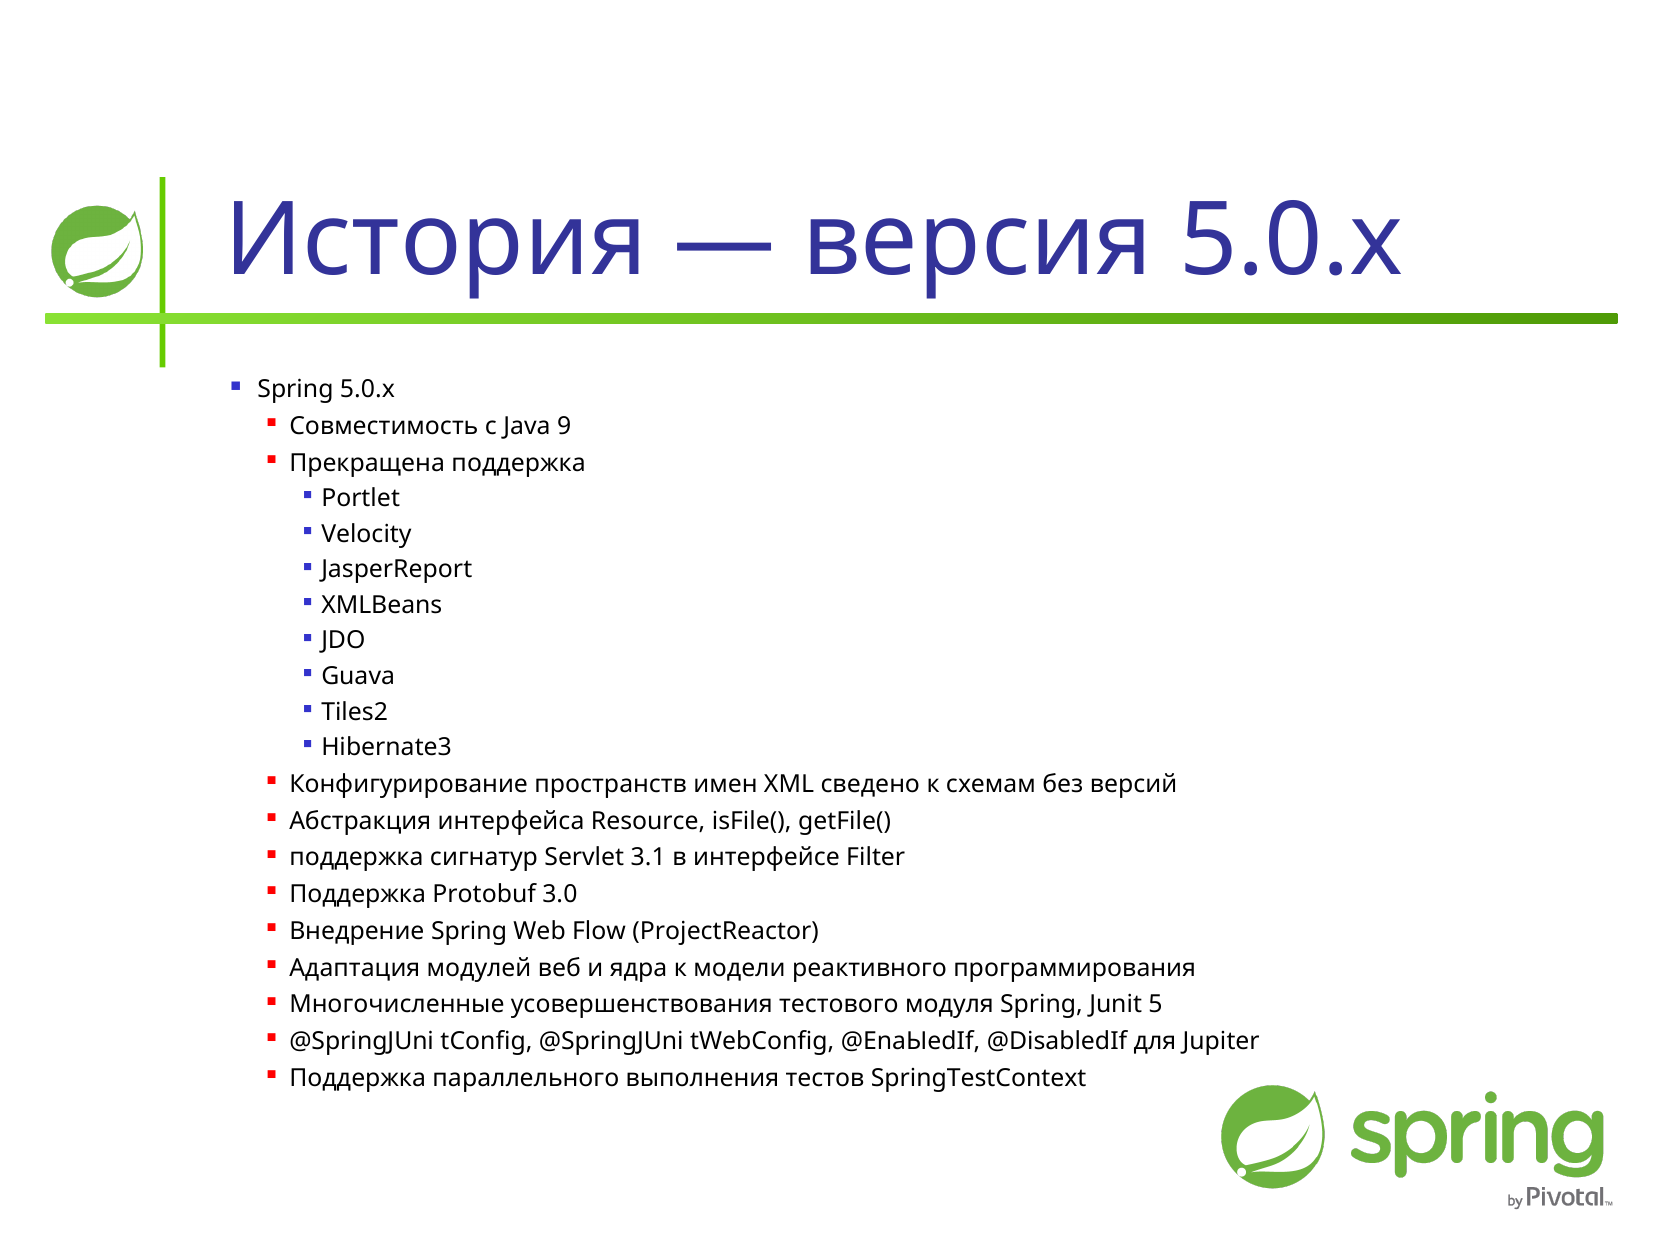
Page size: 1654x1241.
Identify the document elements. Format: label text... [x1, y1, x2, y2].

list Spring 5.0.x Совместимость с Java 9 Прекращена поддержка Portlet Velocity JasperReport XMLBeans JDO Guava Tiles2 Hibernate3 Конфигурирование пространств имен XML сведено к схемам без версий Абстракция интерфейса Resource, isFile(), getFile() поддержка сигнатур Servlet 3.1 в интерфейсе Filter Поддержка Protobuf 3.0 Внедрение Spring Web Flow (ProjectReactor) Адаптация модулей веб и ядра к модели реактивного программирования Многочисленные усовершенствования тестового модуля Spring, Junit 5 @SpringJUni tConfig, @SpringJUni tWebConfig, @EnaЫedIf, @DisabledIf для Jupiter Поддержка параллельного выполнения тестов SpringTestContext [213, 364, 1620, 1109]
picture [1216, 1109, 1618, 1212]
title История — версия 5.0.x [208, 38, 1618, 304]
